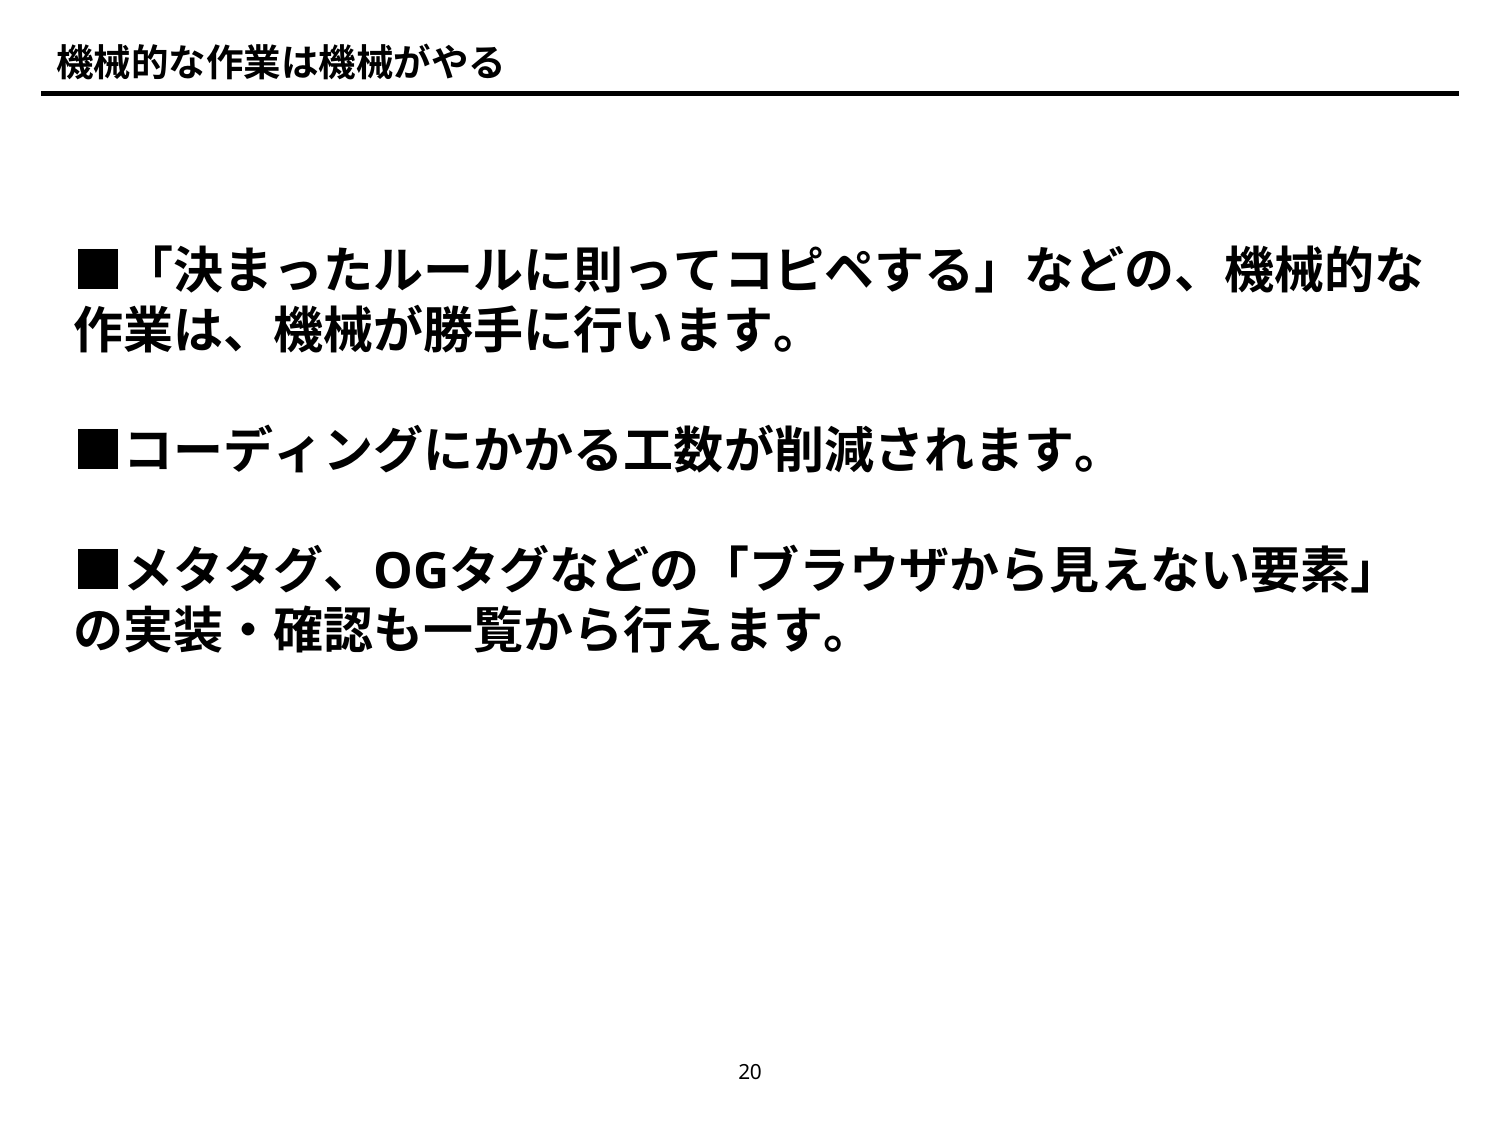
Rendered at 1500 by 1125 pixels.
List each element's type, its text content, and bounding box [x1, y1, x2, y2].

text_box ■「決まったルールに則ってコピペする」などの、機械的な作業は、機械が勝手に行います。 ■コーディングにかかる工数が削減されます。 ■メタタグ、OGタグなどの「ブラウザから見えない要素」の実装・確認も一覧から行えます。 [59, 231, 1447, 667]
title 機械的な作業は機械がやる [41, 33, 1459, 87]
